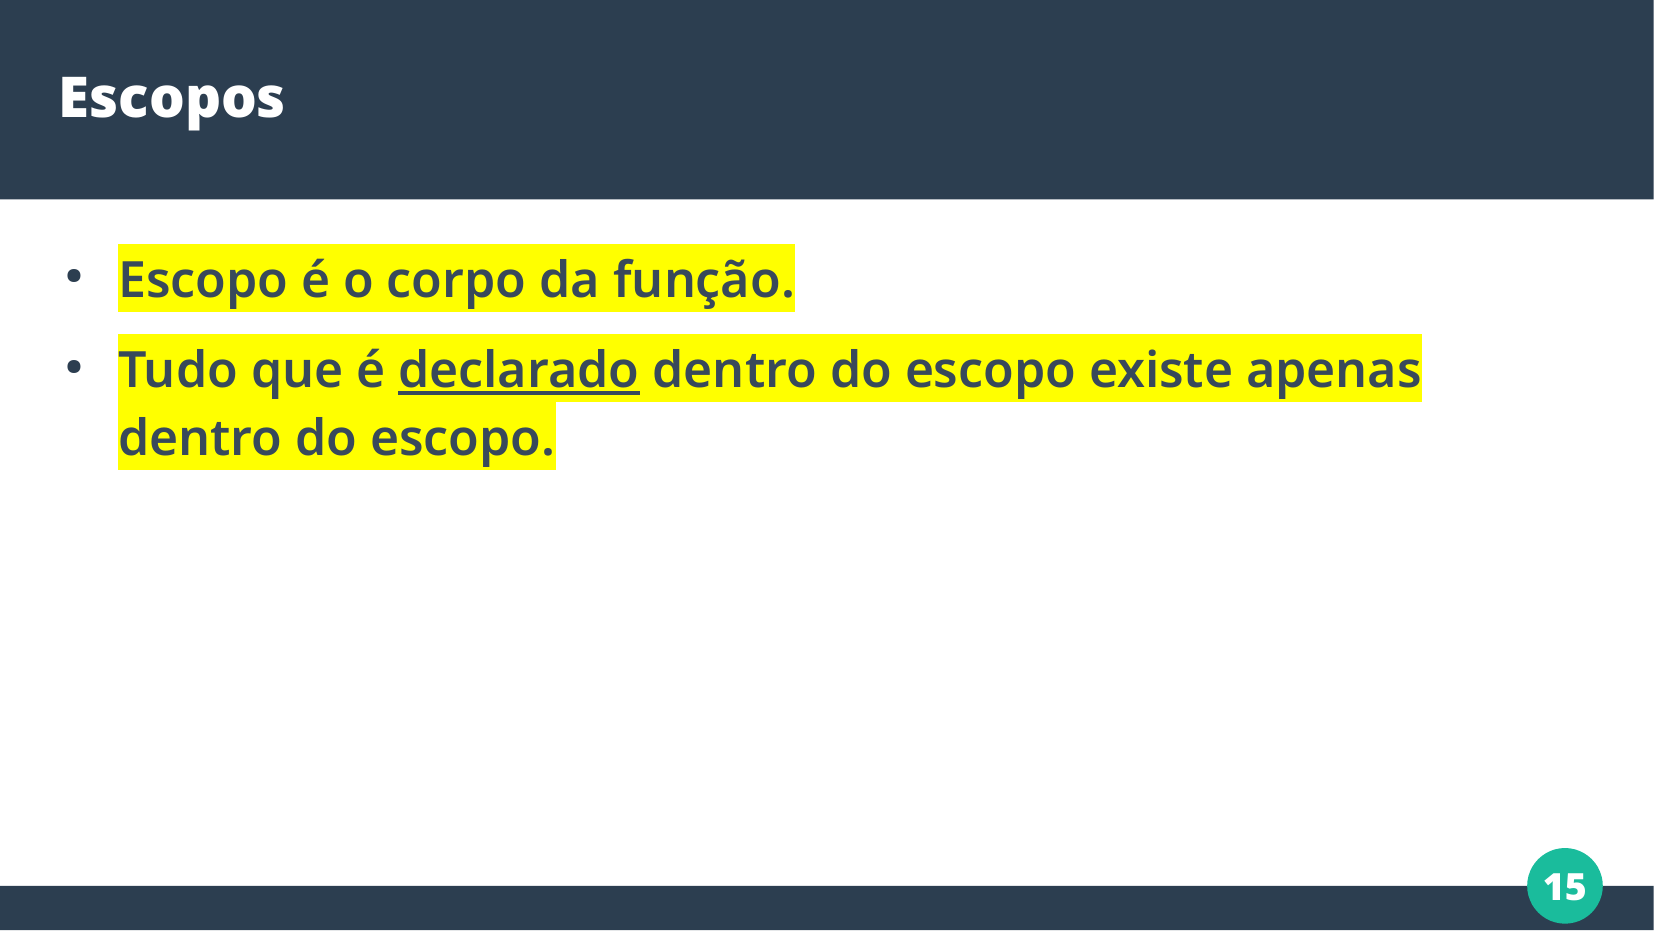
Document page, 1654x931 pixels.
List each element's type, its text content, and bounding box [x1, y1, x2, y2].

title Escopos [59, 37, 1595, 156]
list Escopo é o corpo da função. Tudo que é declarado dentro do escopo existe apenas dentro do escopo. [47, 243, 1583, 864]
